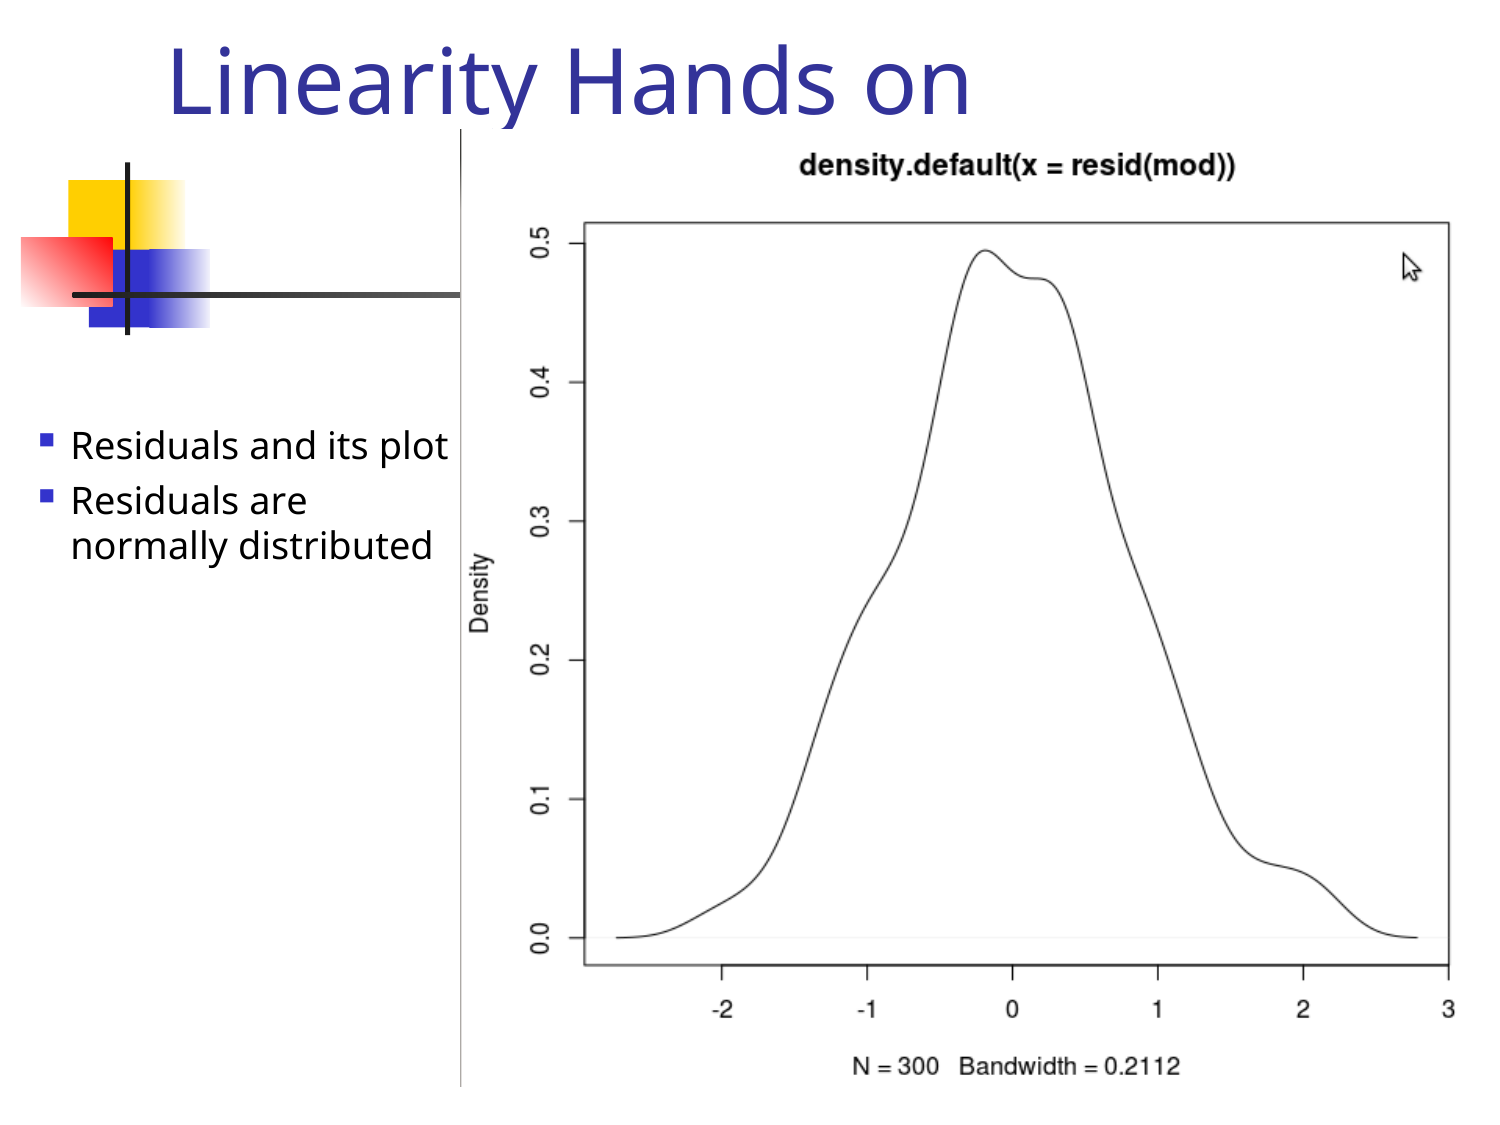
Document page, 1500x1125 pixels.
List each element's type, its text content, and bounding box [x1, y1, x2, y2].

title Linearity Hands on [150, 0, 1430, 141]
picture [460, 129, 1478, 1087]
list Residuals and its plot Residuals are normally distributed [23, 413, 468, 579]
